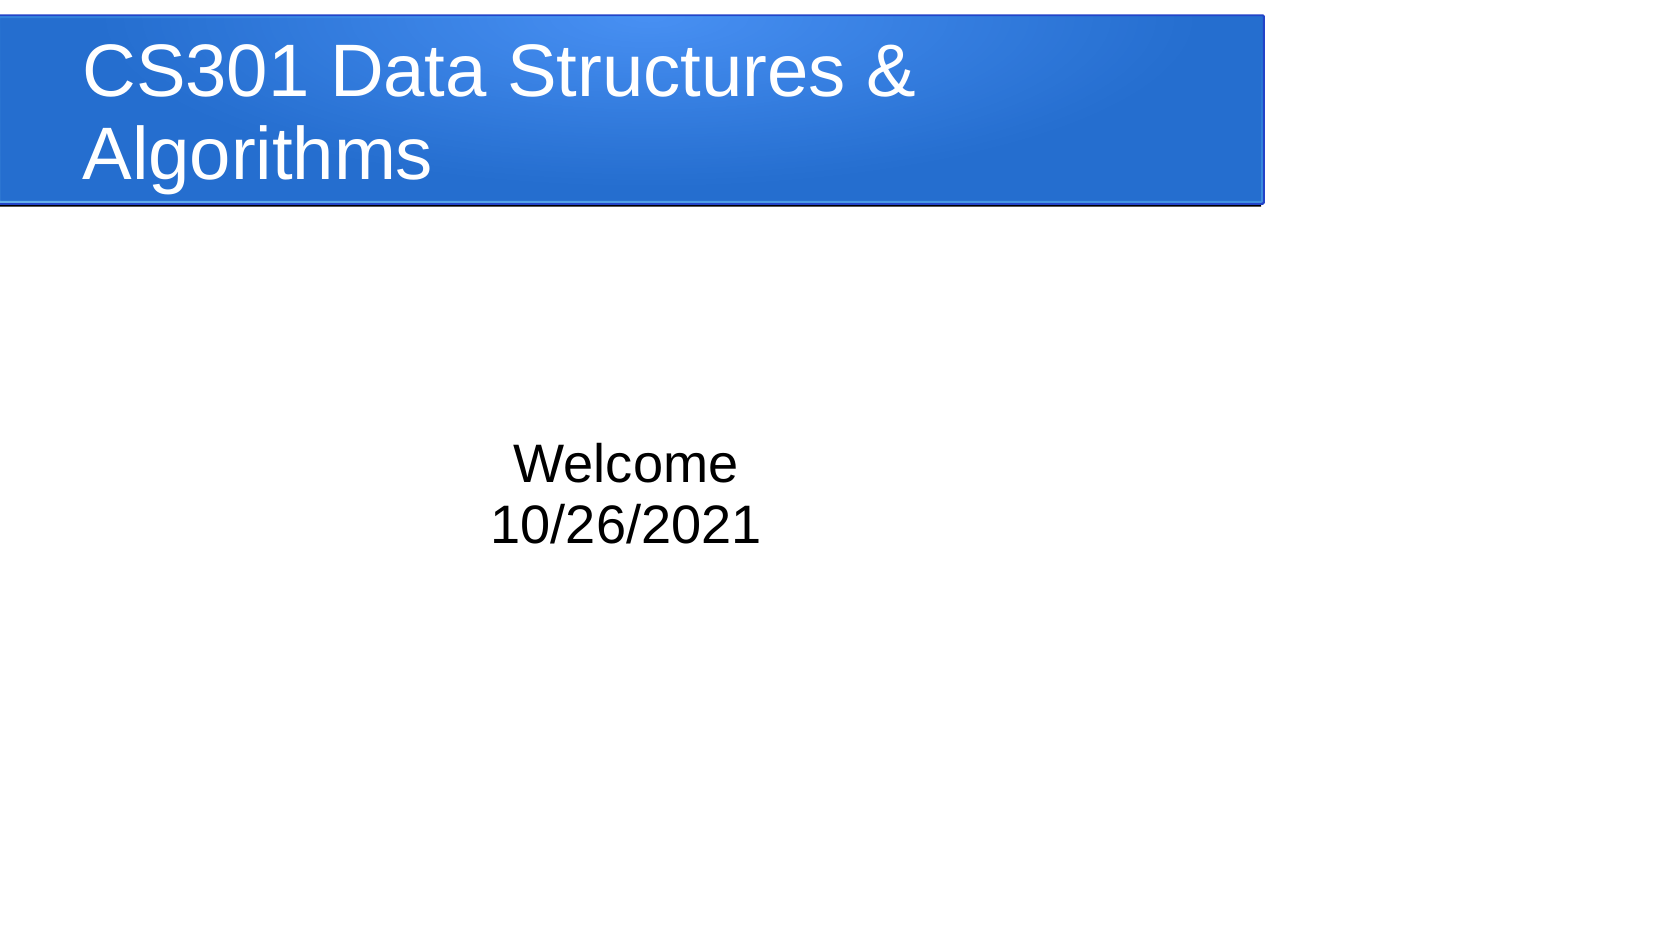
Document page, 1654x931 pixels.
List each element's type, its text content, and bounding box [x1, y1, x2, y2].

subtitle Welcome 10/26/2021 [82, 224, 1171, 764]
title CS301 Data Structures & Algorithms [82, 29, 1235, 196]
